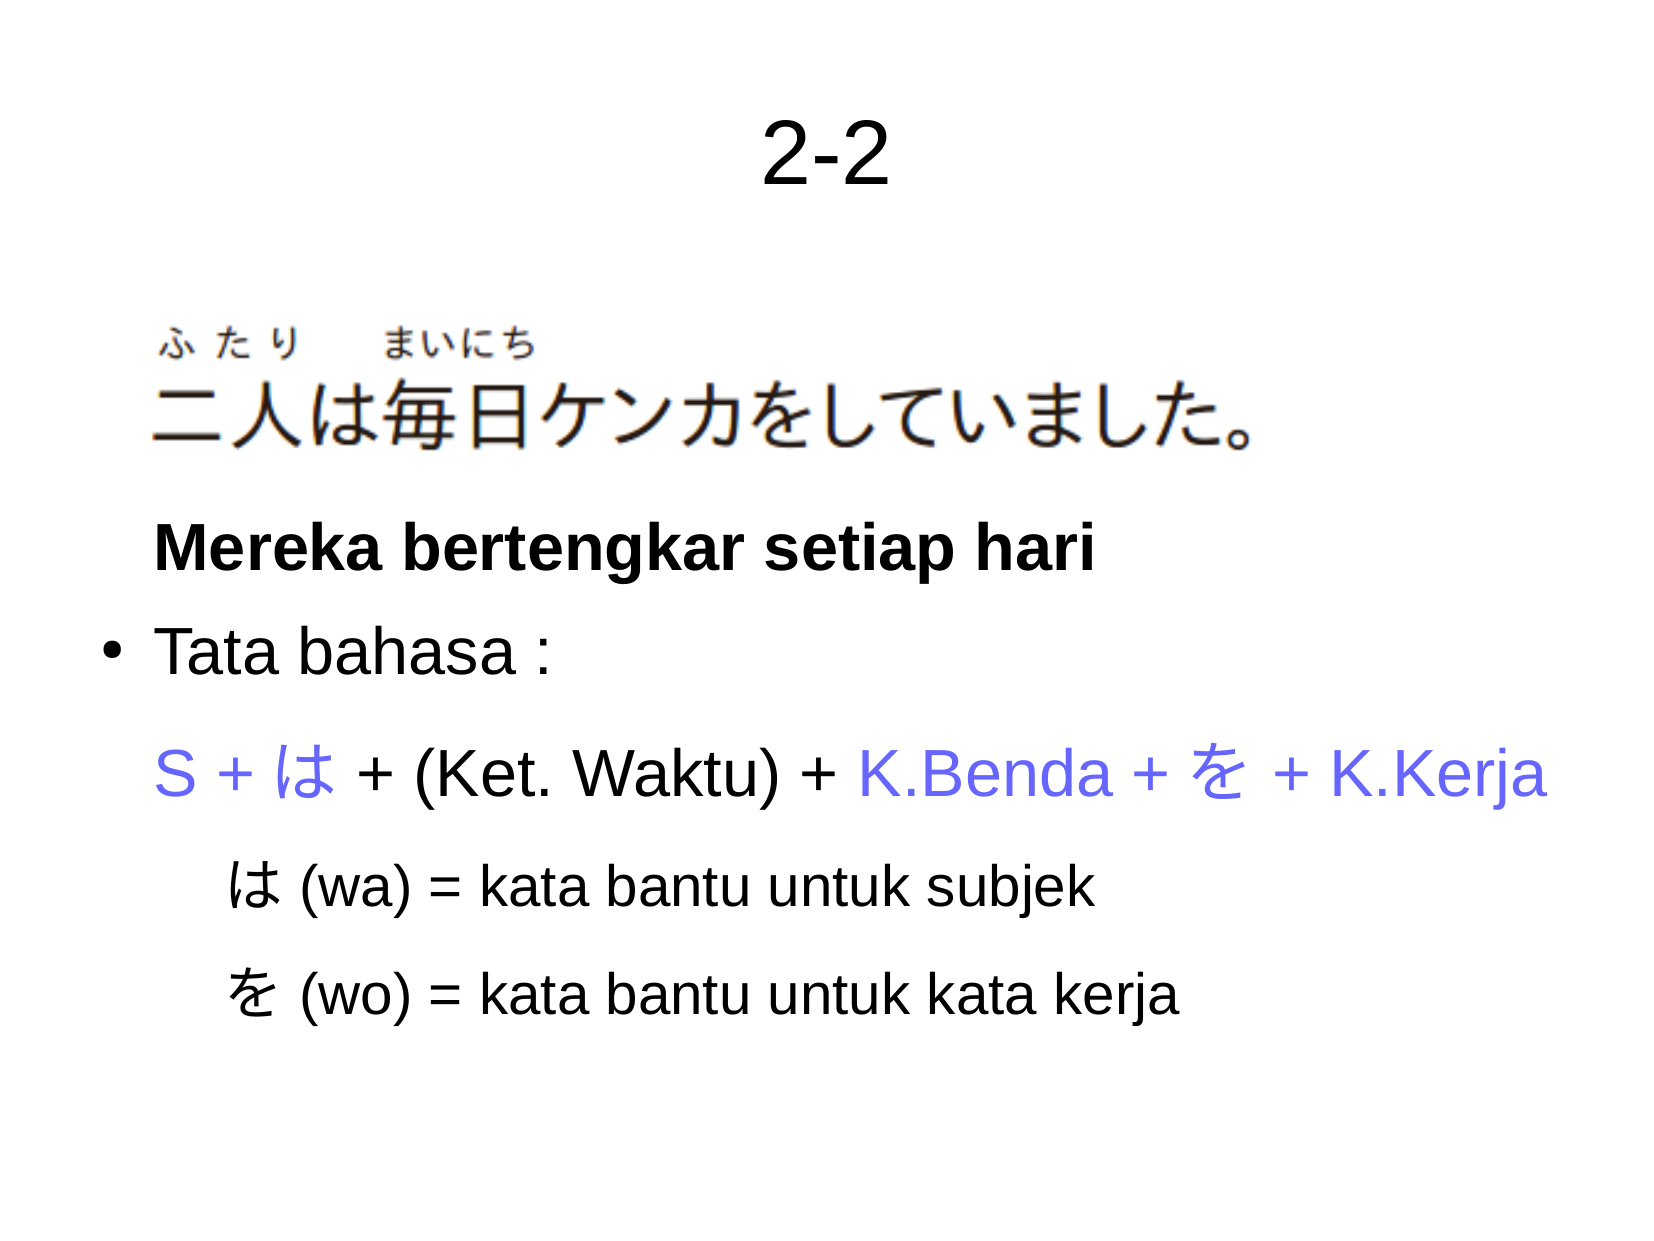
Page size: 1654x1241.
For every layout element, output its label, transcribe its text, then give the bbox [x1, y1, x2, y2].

picture [136, 299, 1274, 464]
list Mereka bertengkar setiap hari Tata bahasa : S +は+ (Ket. Waktu) + K.Benda +を+ K.Kerja は(wa) = kata bantu untuk subjek を(wo) = kata bantu untuk kata kerja [82, 510, 1571, 1081]
title 2-2 [82, 49, 1571, 257]
